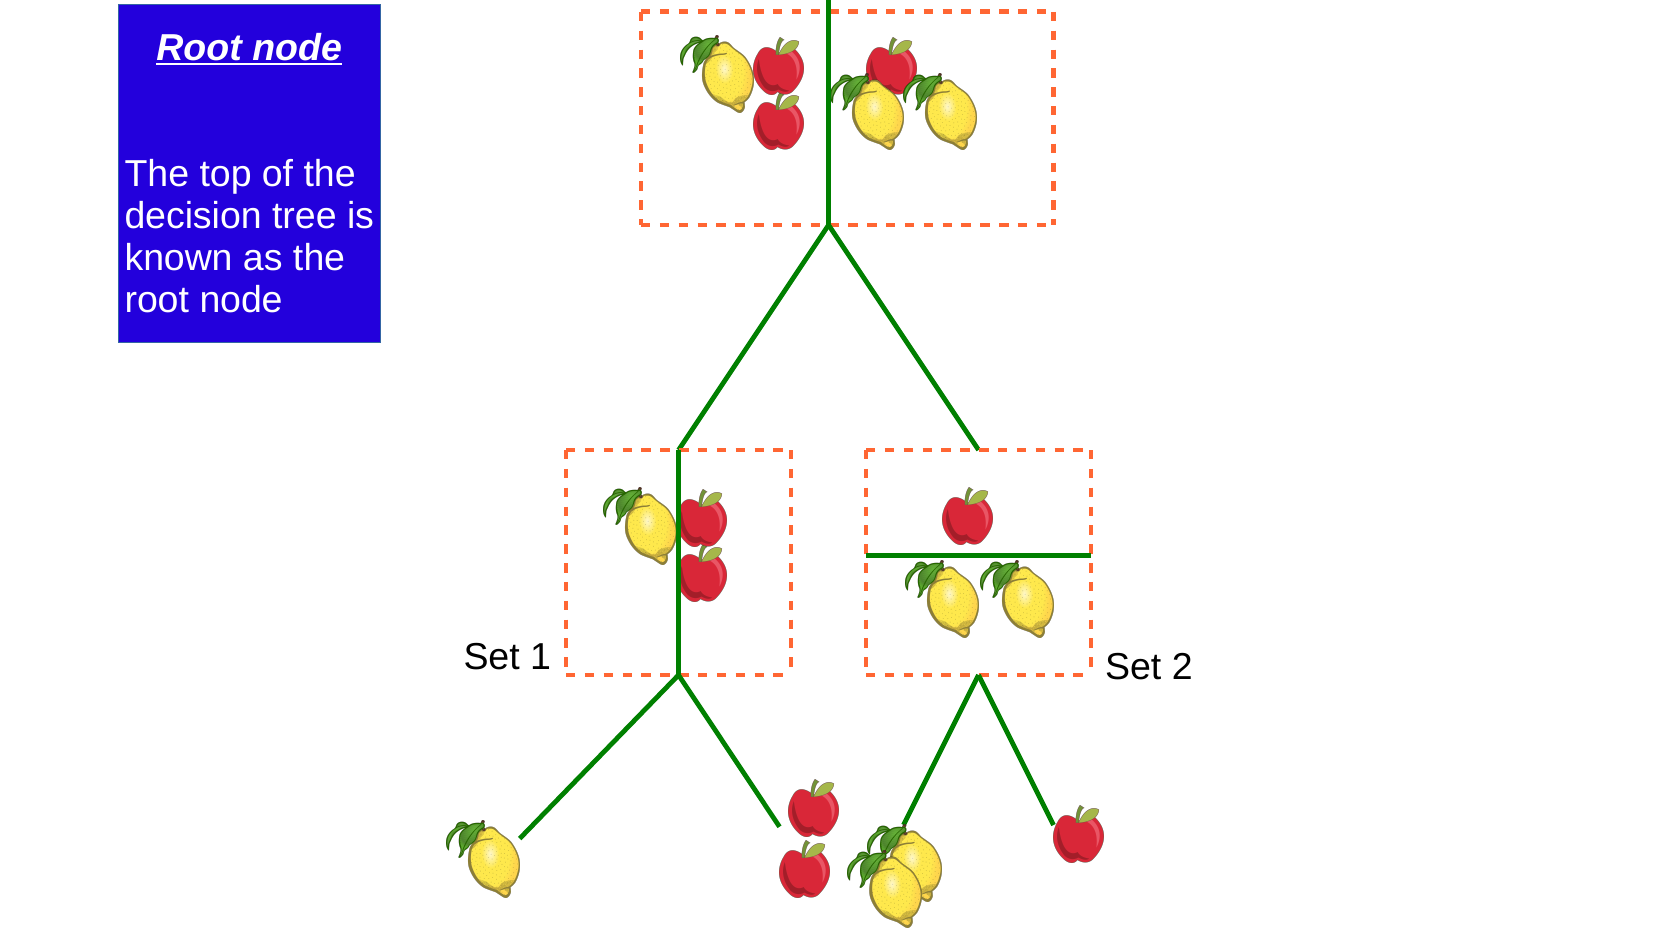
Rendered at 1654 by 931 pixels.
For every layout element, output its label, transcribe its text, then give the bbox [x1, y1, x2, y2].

picture [847, 824, 942, 928]
picture [681, 489, 727, 602]
picture [831, 37, 977, 151]
text_box Set 1 [448, 628, 566, 686]
picture [788, 779, 839, 837]
picture [980, 560, 1054, 638]
picture [603, 487, 676, 565]
text_box Root node The top of the decision tree is known as the root node [118, 4, 381, 343]
picture [680, 35, 804, 151]
picture [905, 560, 979, 638]
picture [942, 487, 993, 545]
picture [1053, 805, 1104, 863]
picture [446, 820, 520, 898]
picture [779, 840, 830, 898]
text_box Set 2 [1090, 637, 1217, 697]
